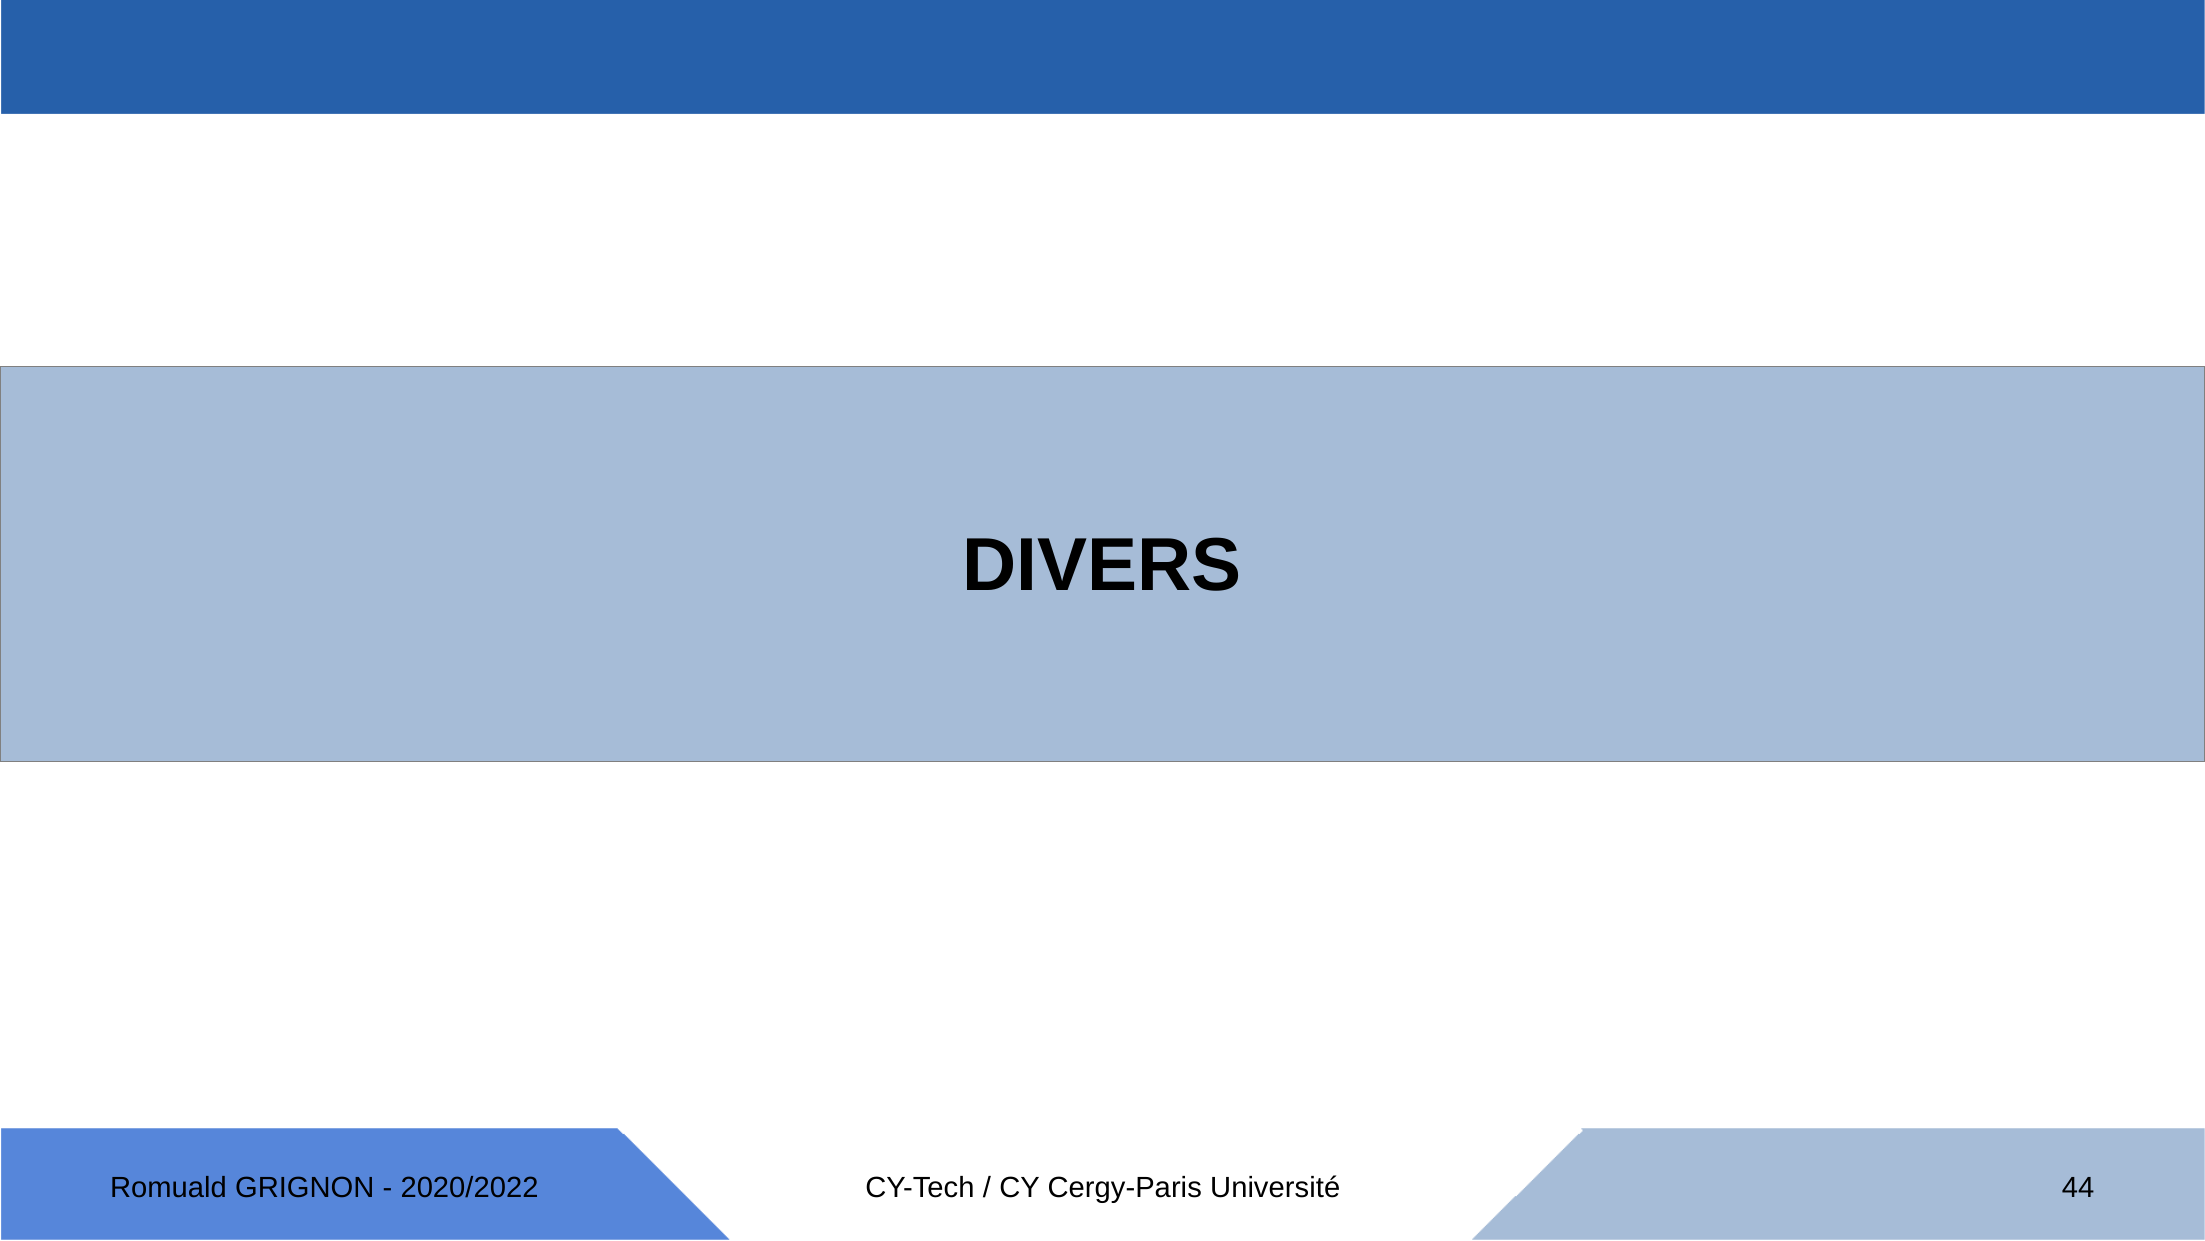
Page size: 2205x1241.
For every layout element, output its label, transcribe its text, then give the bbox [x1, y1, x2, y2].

picture [0, 0, 2205, 366]
picture [0, 762, 2205, 1241]
text_box DIVERS [0, 366, 2205, 762]
